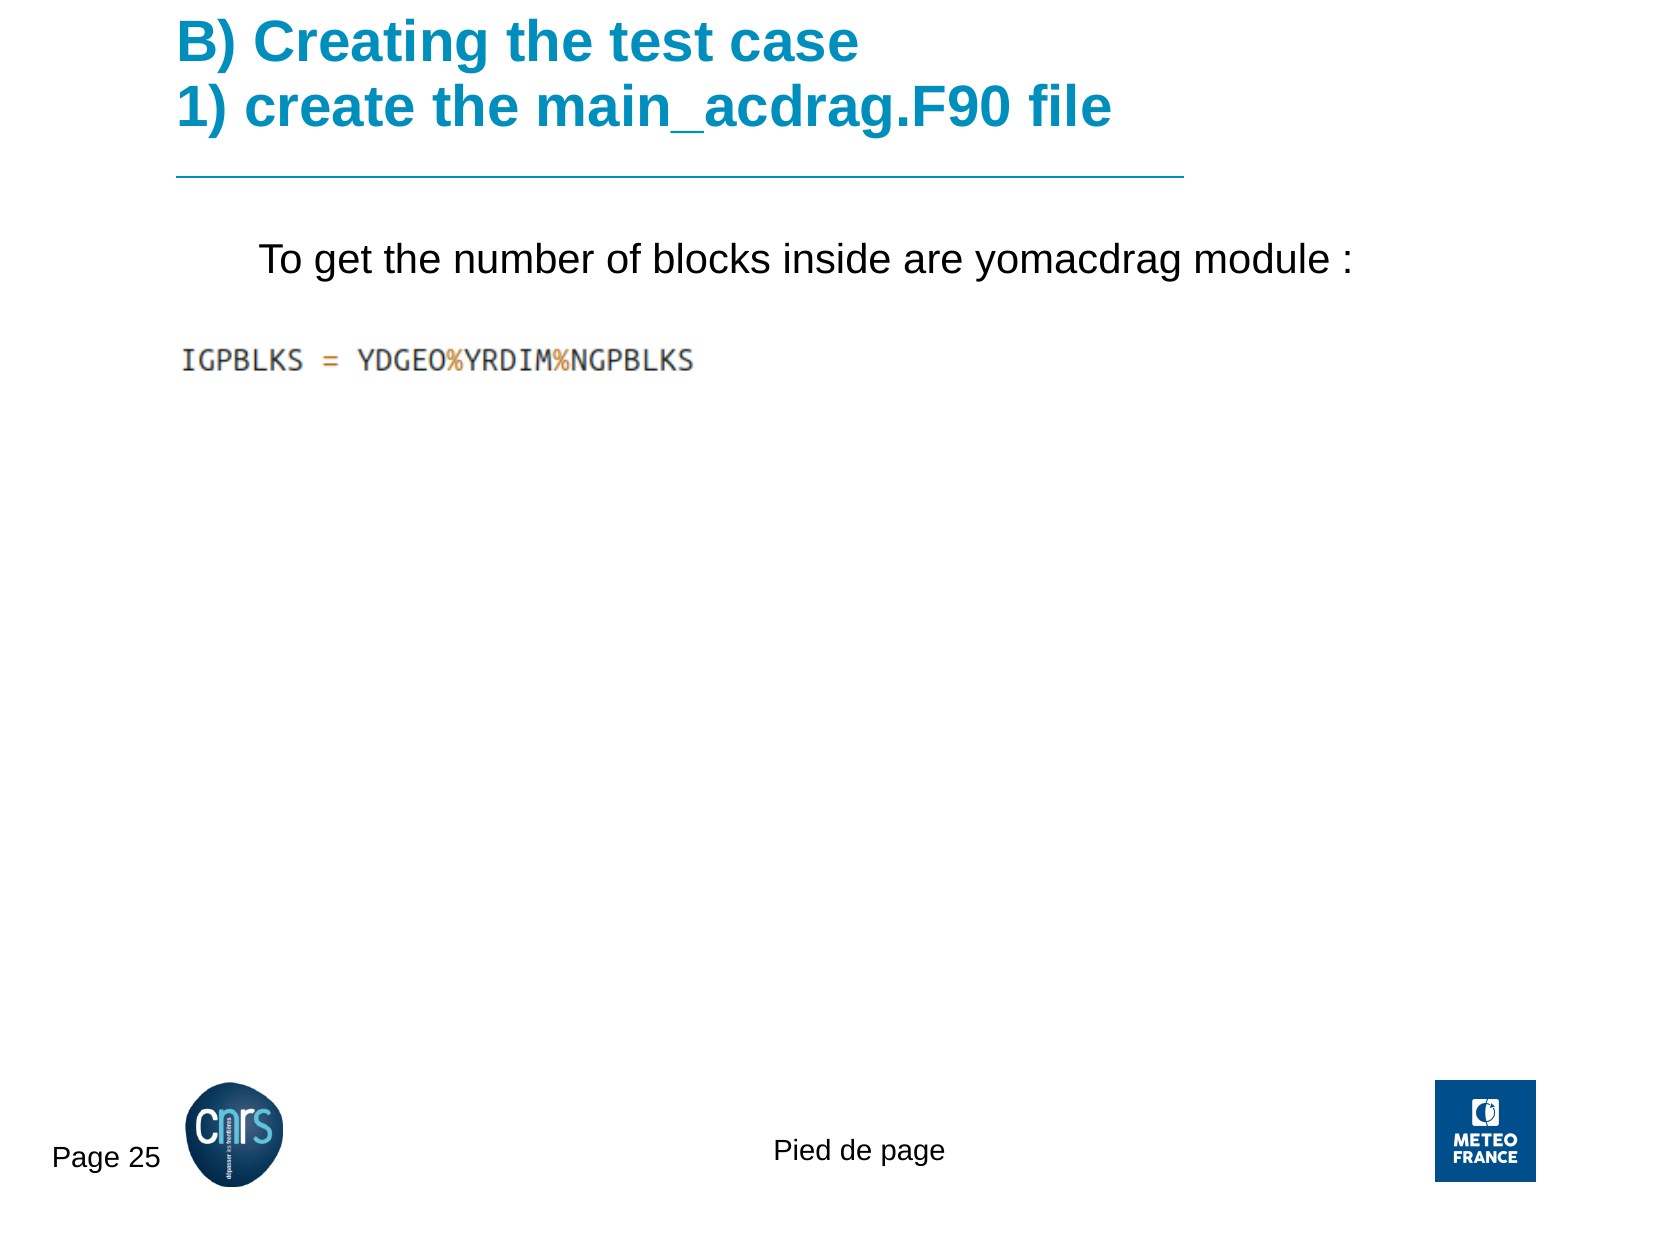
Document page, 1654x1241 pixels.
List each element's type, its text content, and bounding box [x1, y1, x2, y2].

title B) Creating the test case 1) create the main_acdrag.F90 file [176, 8, 1609, 139]
picture [168, 328, 711, 396]
picture [185, 1082, 283, 1187]
picture [1435, 1080, 1536, 1182]
list To get the number of blocks inside are yomacdrag module : [157, 235, 1571, 1010]
